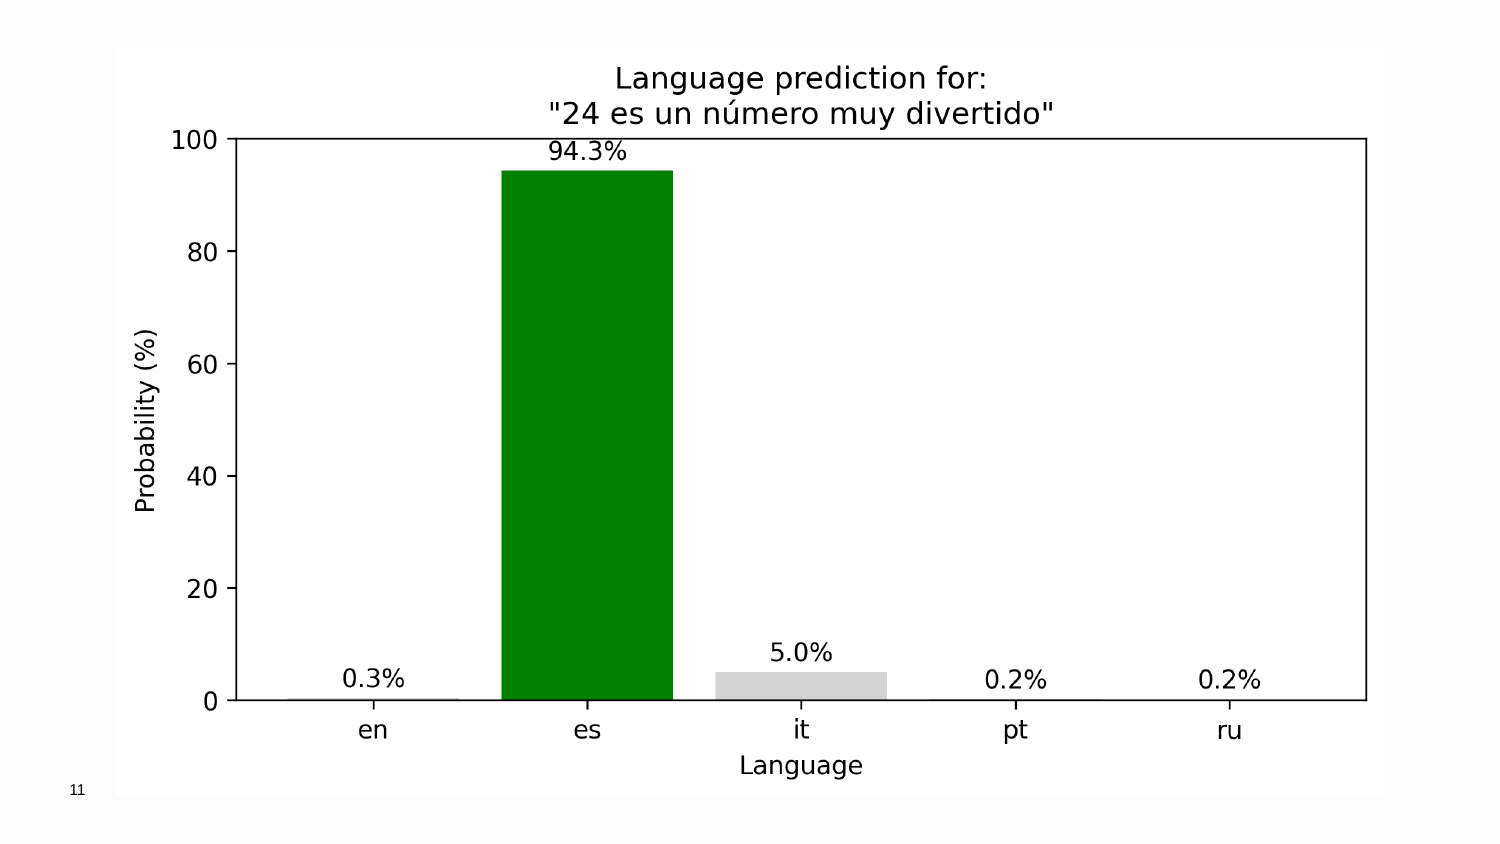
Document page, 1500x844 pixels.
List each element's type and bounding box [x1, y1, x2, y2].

picture [0, 0, 1500, 844]
text_box [54, 767, 114, 813]
